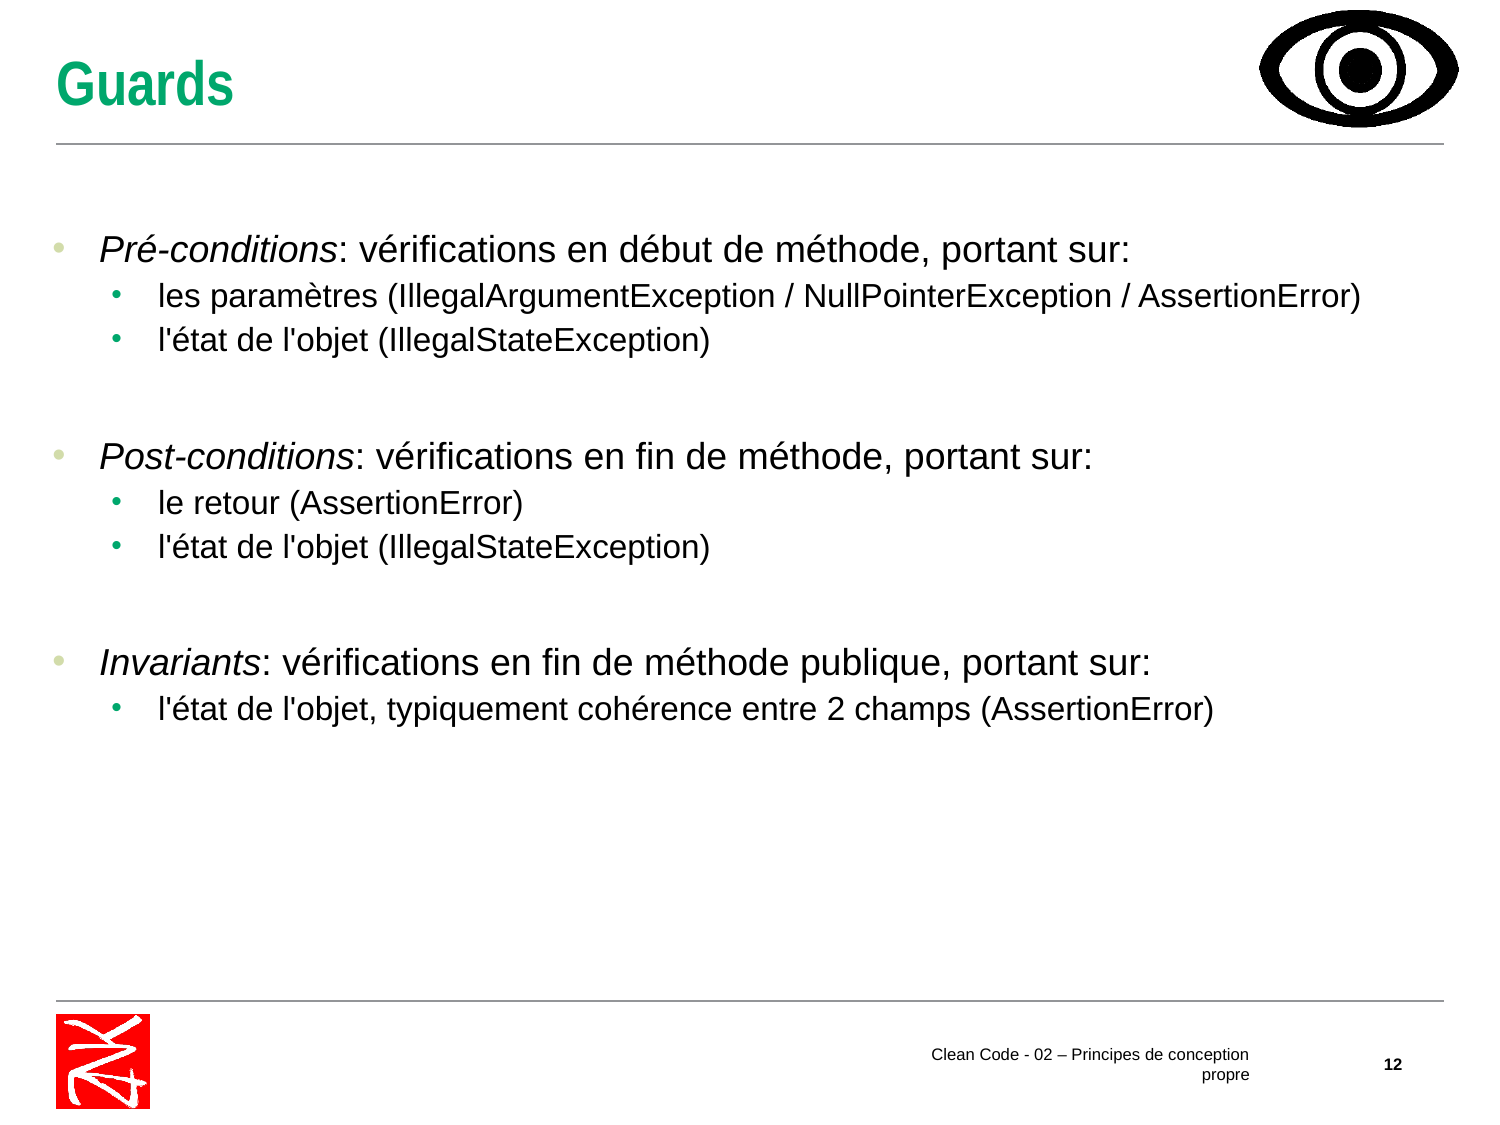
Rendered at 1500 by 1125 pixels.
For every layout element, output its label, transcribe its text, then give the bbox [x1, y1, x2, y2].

slide_number <number> [1372, 1049, 1403, 1079]
picture [1247, 0, 1473, 193]
footer Clean Code - 02 – Principes de conception propre [919, 1049, 1250, 1079]
list Pré-conditions: vérifications en début de méthode, portant sur: les paramètres (IllegalArgumentException / NullPointerException / AssertionError) l'état de l'objet (IllegalStateException) Post-conditions: vérifications en fin de méthode, portant sur: le retour (AssertionError) l'état de l'objet (IllegalStateException) Invariants: vérifications en fin de méthode publique, portant sur: l'état de l'objet, typiquement cohérence entre 2 champs (AssertionError) [52, 175, 1441, 976]
picture [55, 1014, 151, 1109]
title Guards [56, 18, 1247, 142]
